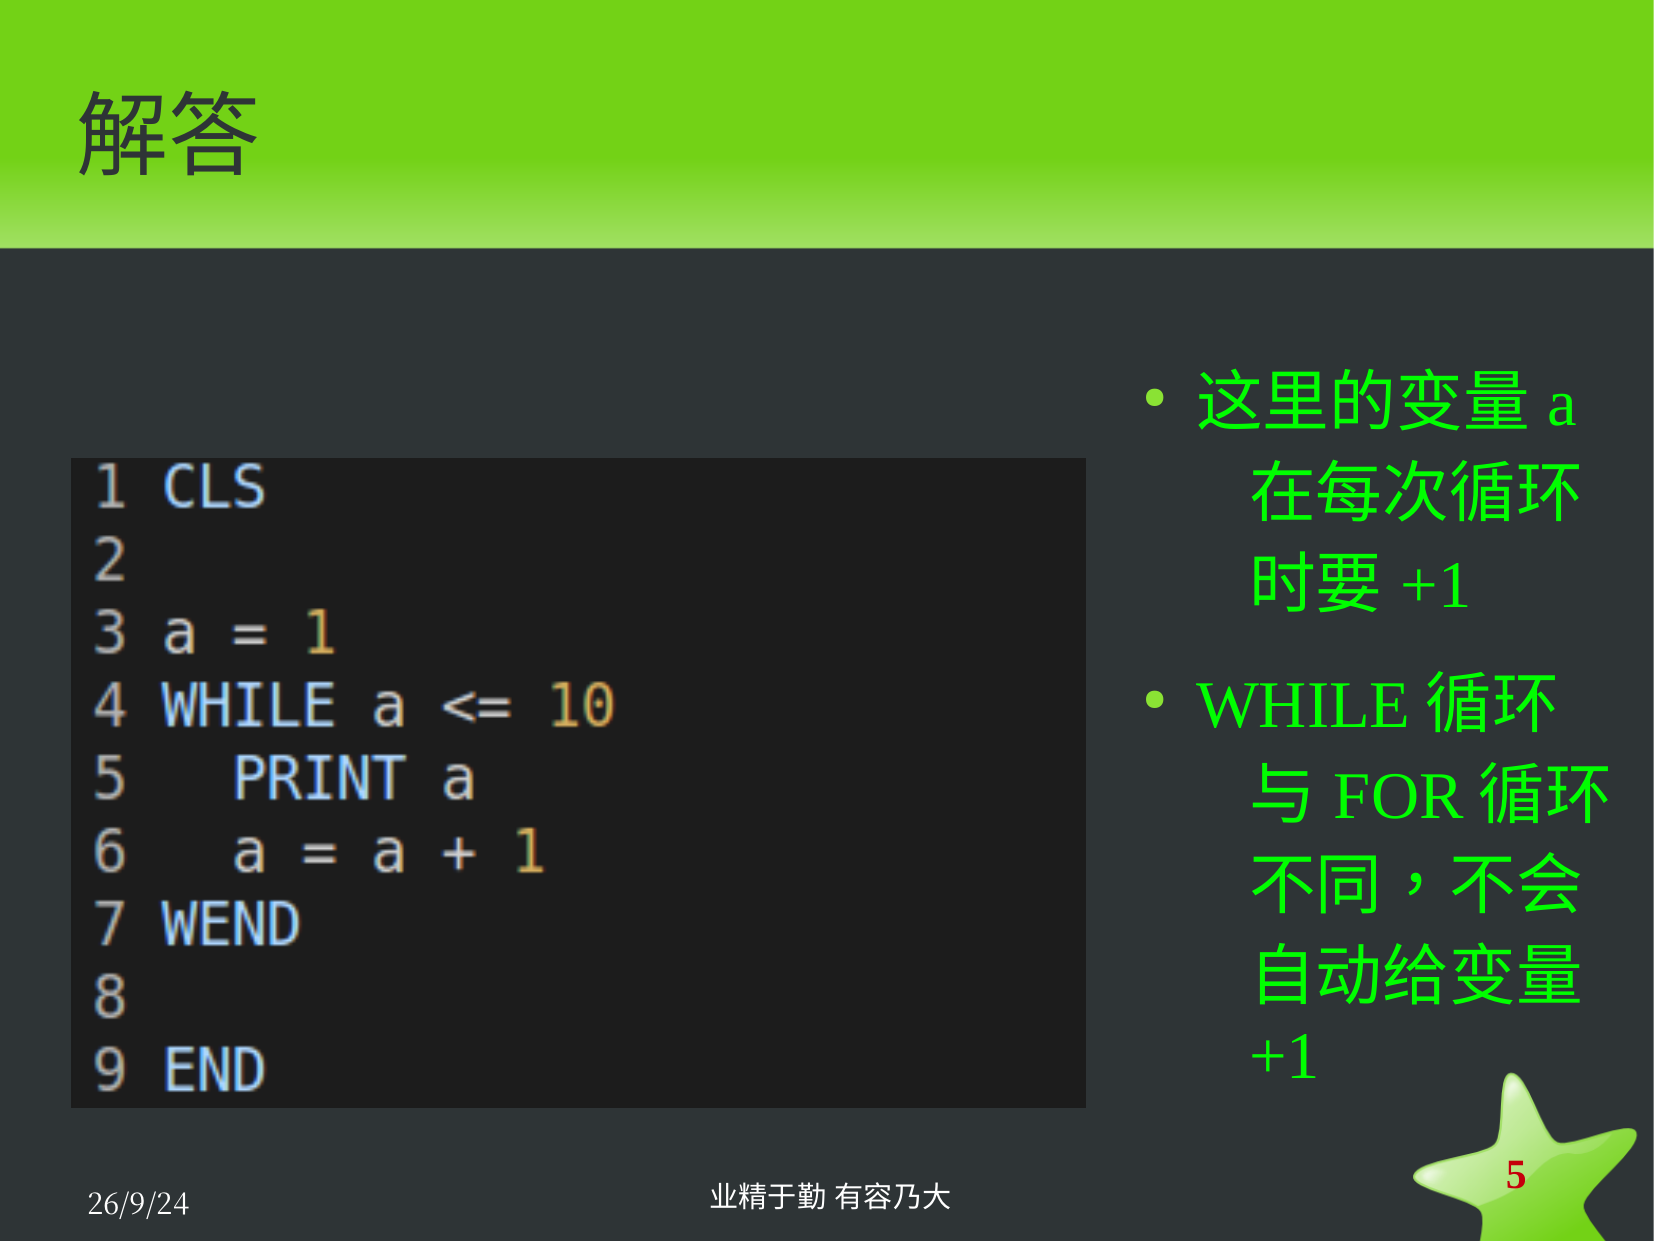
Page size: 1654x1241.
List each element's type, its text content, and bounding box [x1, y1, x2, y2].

list 这里的变量a在每次循环时要+1 WHILE循环与FOR循环不同，不会自动给变量+1 [1107, 354, 1625, 1023]
picture [0, 0, 1654, 1241]
title 解答 [76, 29, 1565, 237]
